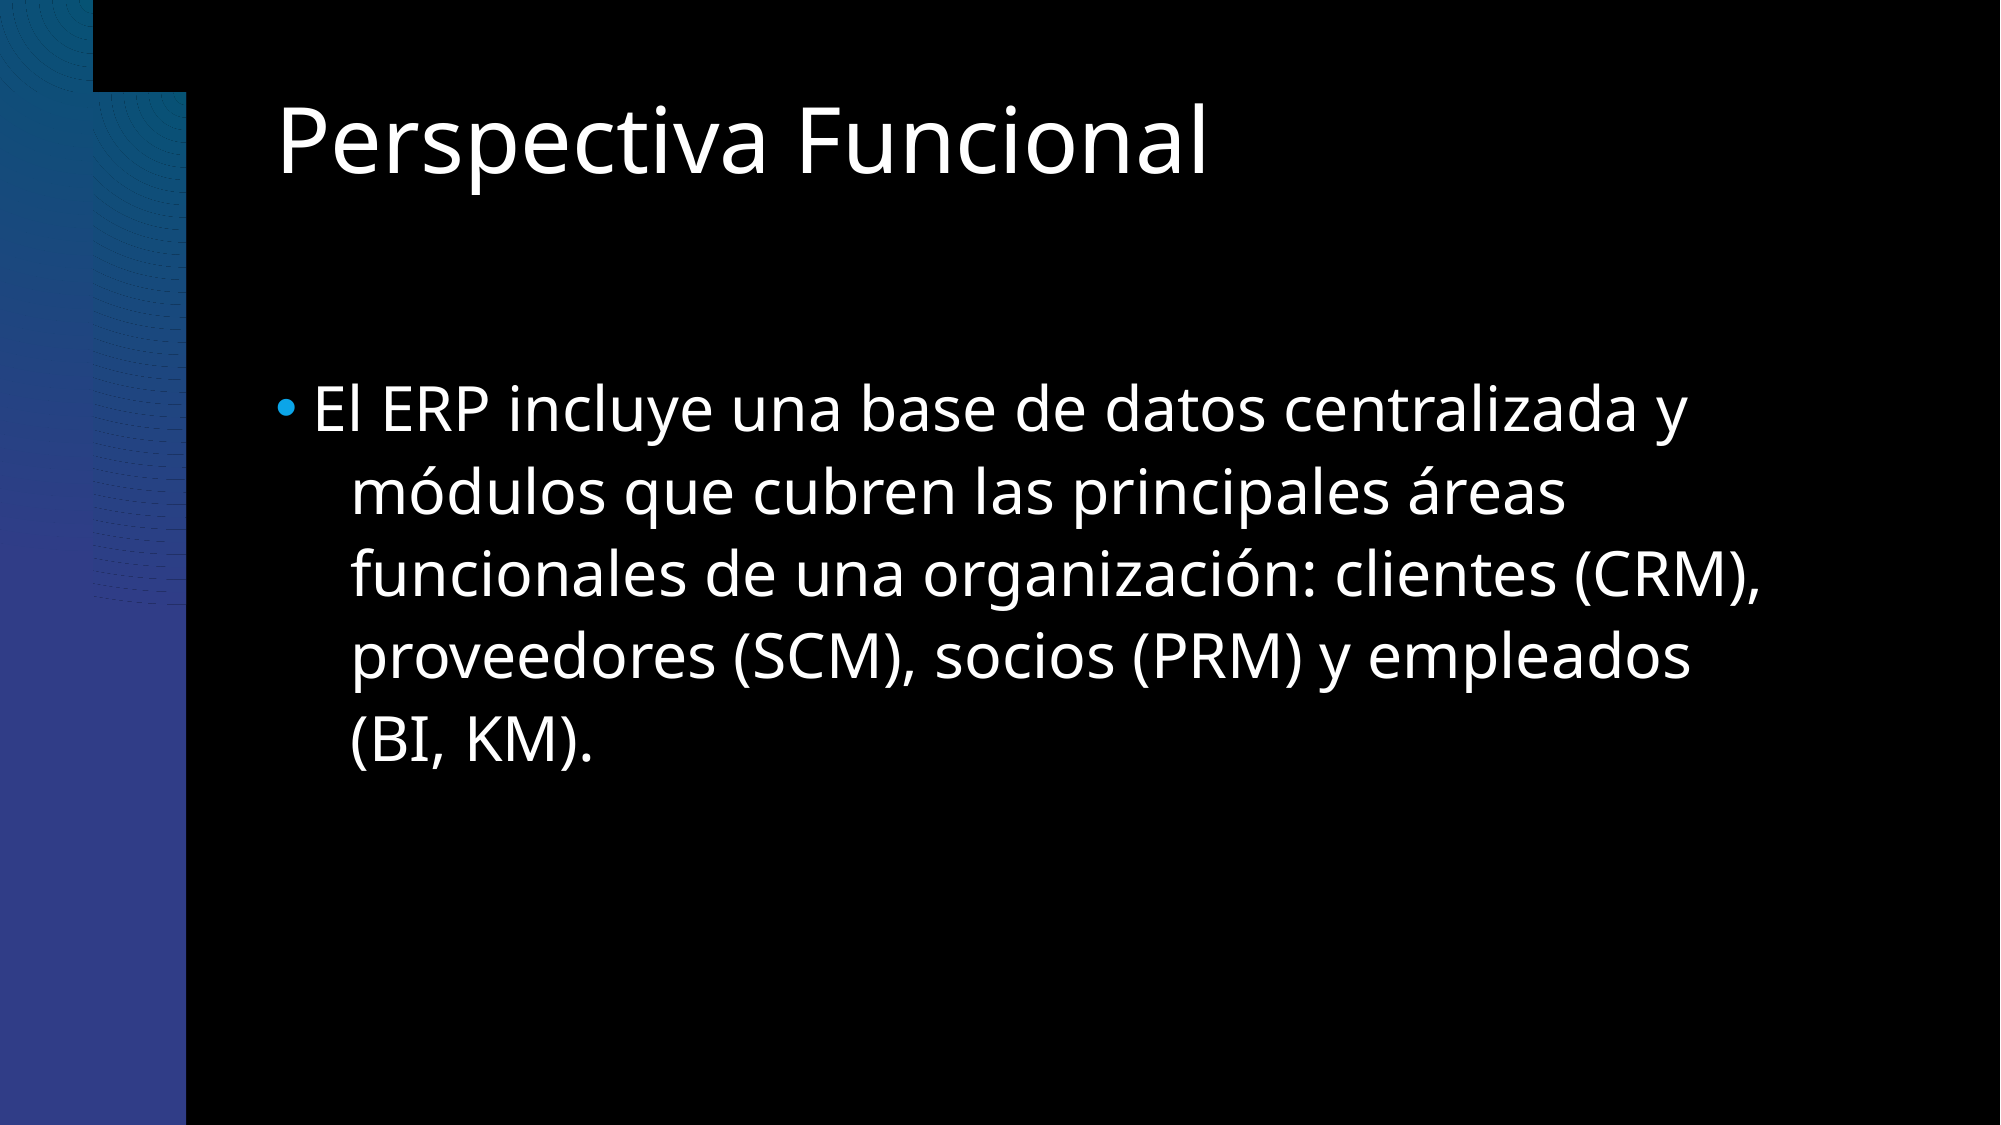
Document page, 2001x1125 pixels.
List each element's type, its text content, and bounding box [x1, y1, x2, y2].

title Perspectiva Funcional [260, 74, 1817, 330]
list El ERP incluye una base de datos centralizada y módulos que cubren las principales áreas funcionales de una organización: clientes (CRM), proveedores (SCM), socios (PRM) y empleados (BI, KM). [260, 354, 1817, 999]
